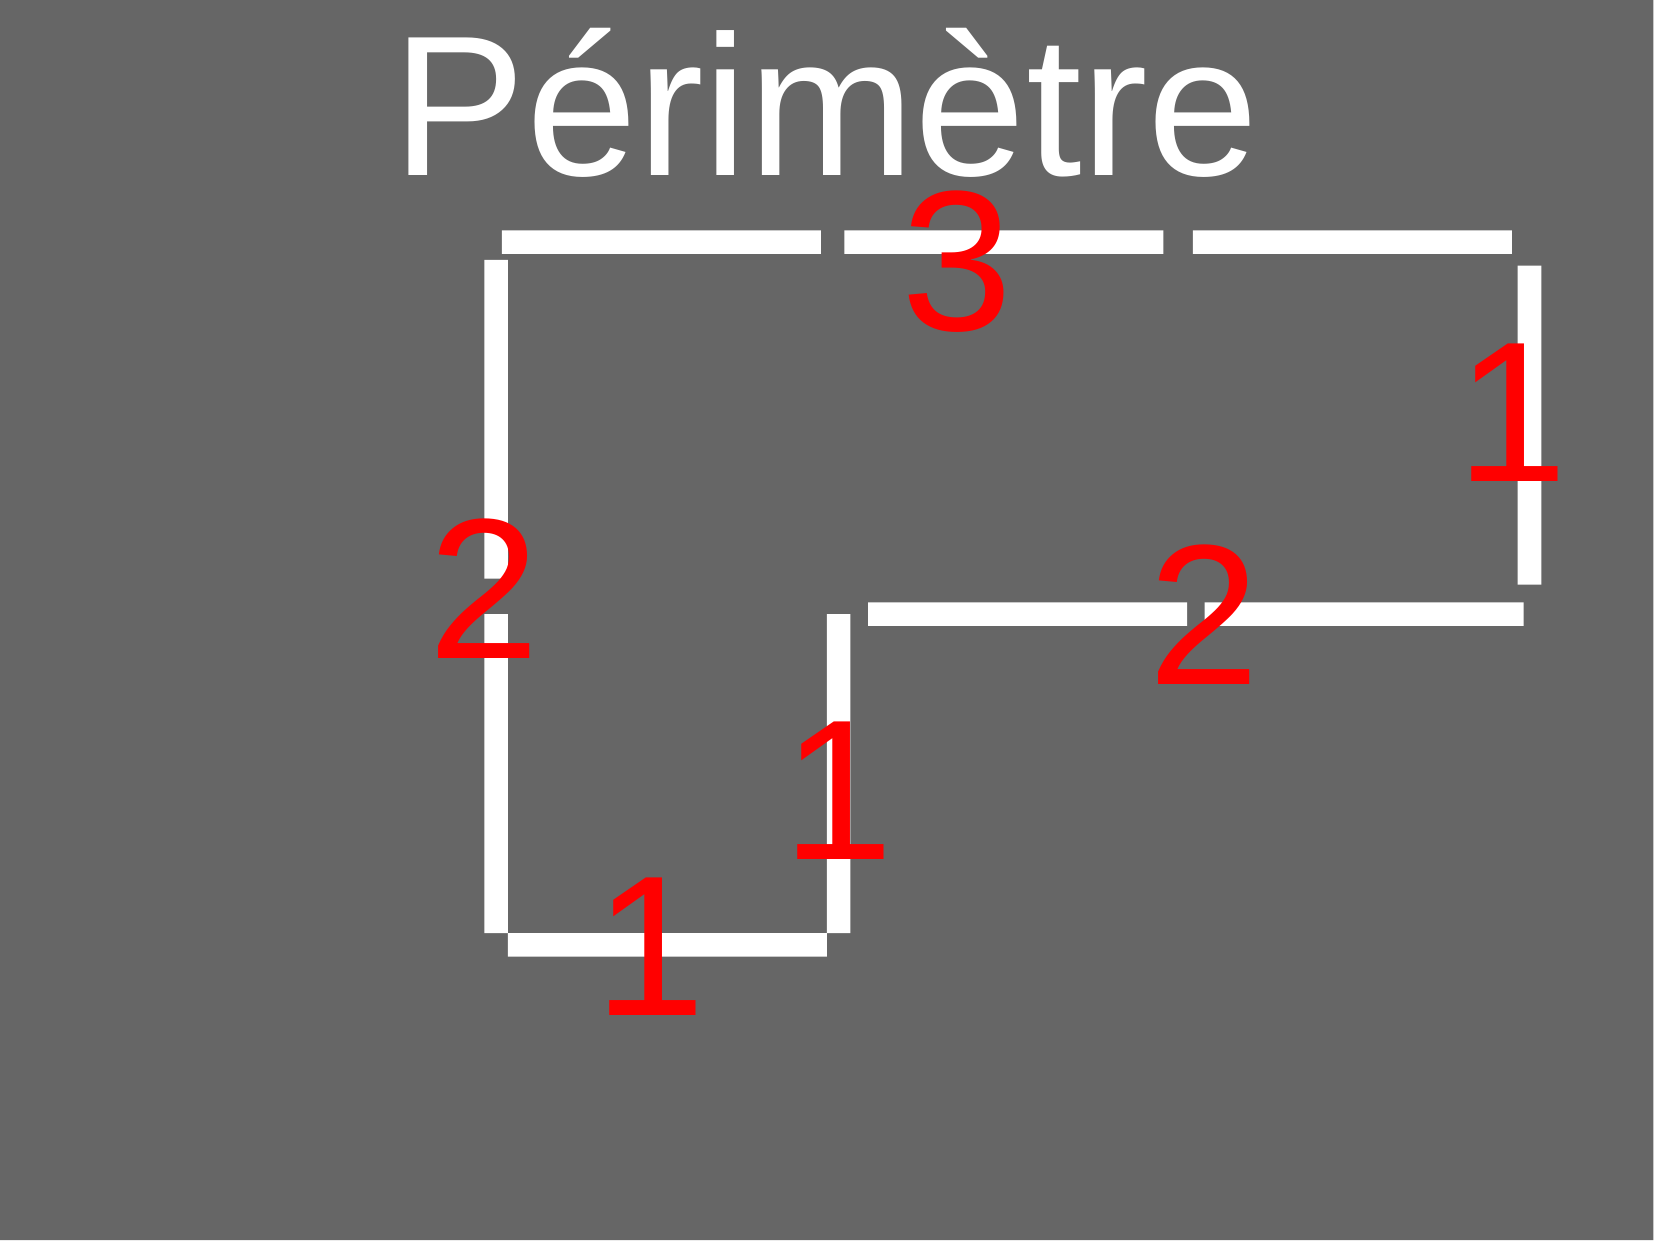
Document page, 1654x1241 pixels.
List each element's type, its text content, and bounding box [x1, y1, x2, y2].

text_box 1 [767, 671, 909, 910]
text_box 1 [579, 826, 721, 1066]
text_box 2 [1133, 496, 1275, 735]
text_box [0, 0, 1654, 1241]
text_box 3 [886, 141, 1028, 381]
text_box 1 [1441, 293, 1583, 532]
text_box 2 [414, 470, 556, 709]
title Périmètre [353, 0, 1300, 237]
